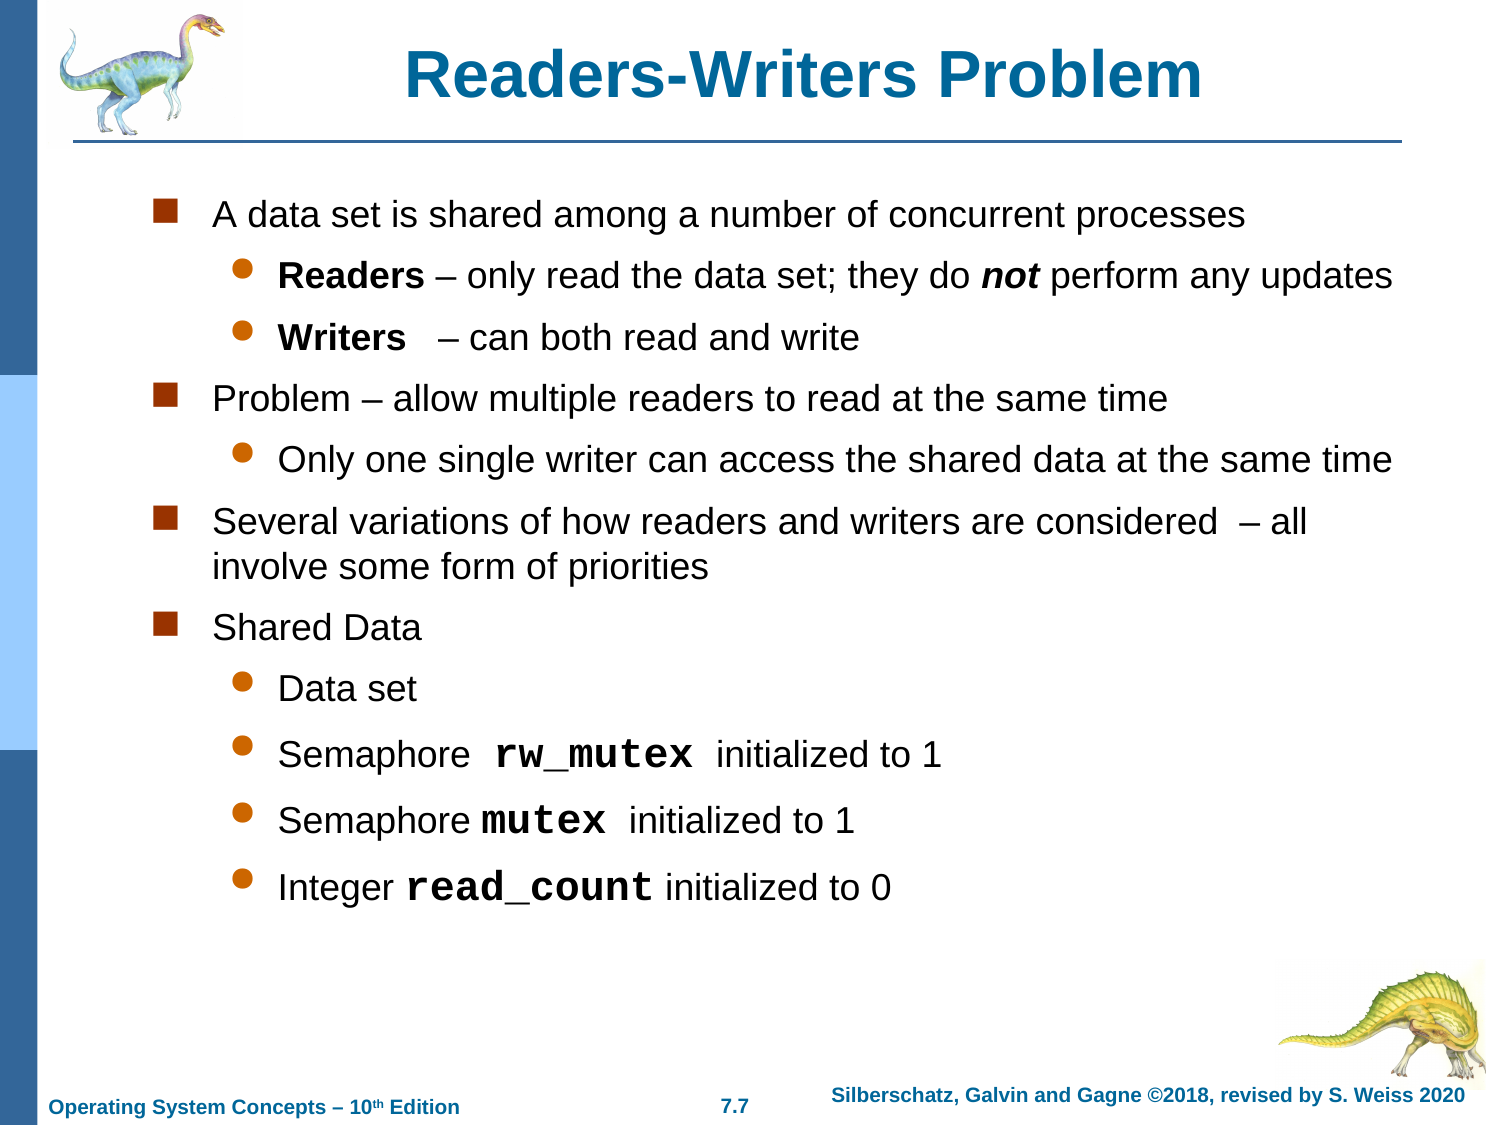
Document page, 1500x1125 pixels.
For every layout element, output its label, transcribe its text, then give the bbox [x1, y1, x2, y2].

picture [1275, 959, 1486, 1090]
title Readers-Writers Problem [183, 23, 1425, 119]
list A data set is shared among a number of concurrent processes Readers – only read the data set; they do not perform any updates Writers – can both read and write Problem – allow multiple readers to read at the same time Only one single writer can access the shared data at the same time Several variations of how readers and writers are considered – all involve some form of priorities Shared Data Data set Semaphore rw_mutex initialized to 1 Semaphore mutex initialized to 1 Integer read_count initialized to 0 [141, 182, 1432, 1004]
picture [46, 0, 243, 149]
picture [1148, 1087, 1156, 1092]
